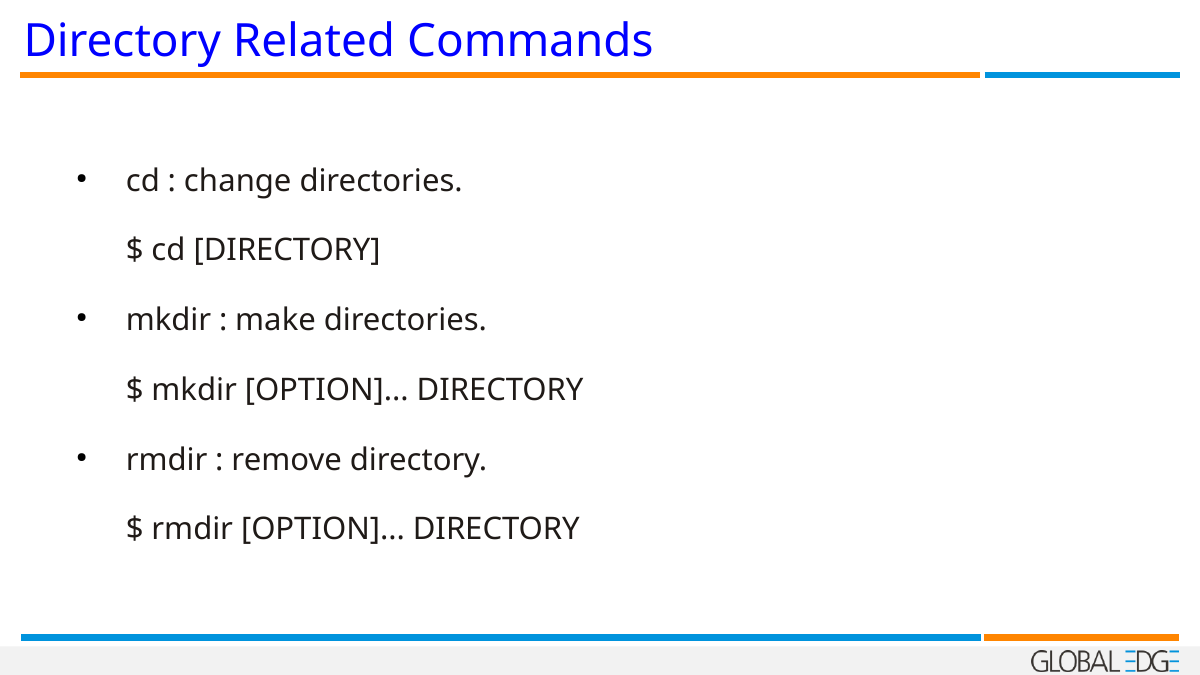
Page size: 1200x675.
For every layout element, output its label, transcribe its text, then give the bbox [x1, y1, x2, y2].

list cd : change directories. $ cd [DIRECTORY] mkdir : make directories. $ mkdir [OPTION]... DIRECTORY rmdir : remove directory. $ rmdir [OPTION]... DIRECTORY [60, 157, 1140, 550]
title Directory Related Commands [23, 11, 1099, 66]
picture [1031, 650, 1179, 672]
